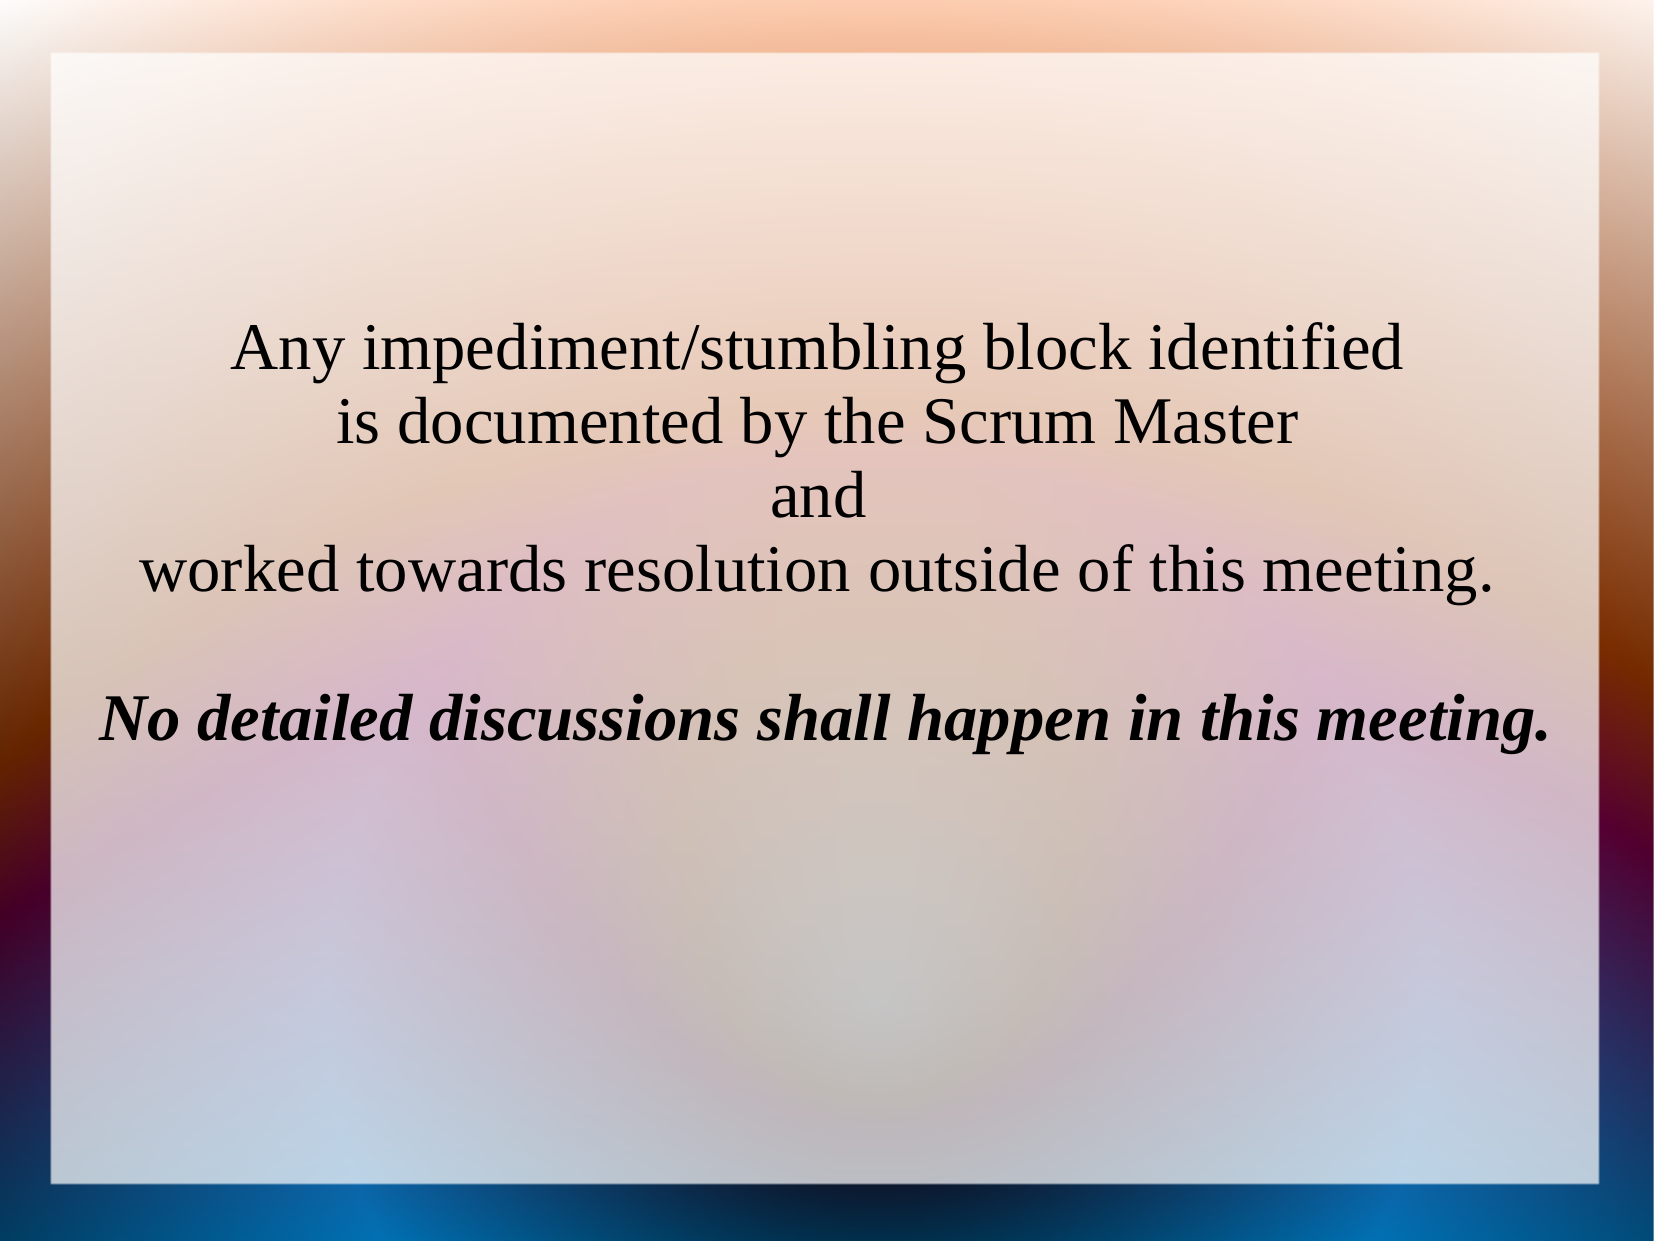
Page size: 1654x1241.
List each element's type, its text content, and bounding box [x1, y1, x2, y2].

picture [0, 0, 1654, 1241]
subtitle Any impediment/stumbling block identified is documented by the Scrum Master and worked towards resolution outside of this meeting. No detailed discussions shall happen in this meeting. [82, 55, 1571, 1010]
